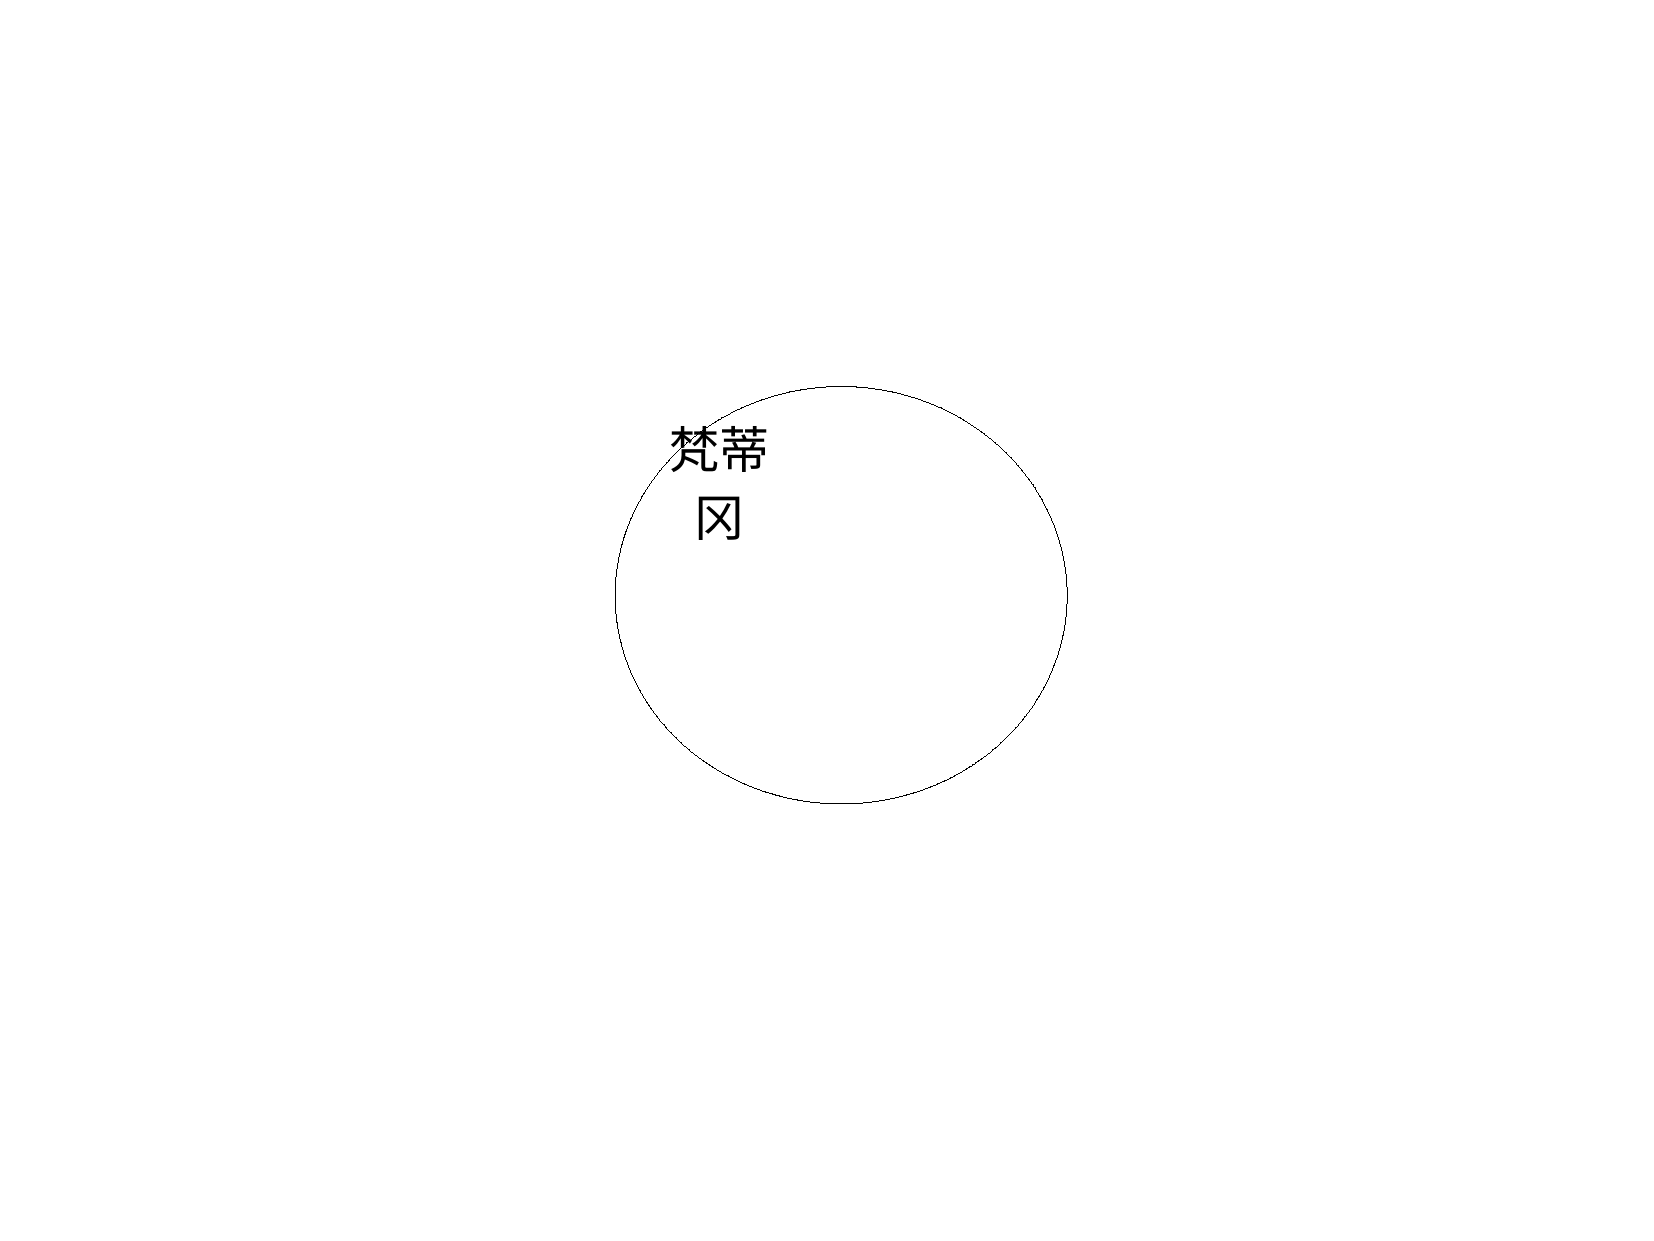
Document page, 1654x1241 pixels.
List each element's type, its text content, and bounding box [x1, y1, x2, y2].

text_box 梵蒂冈 [615, 386, 1068, 804]
